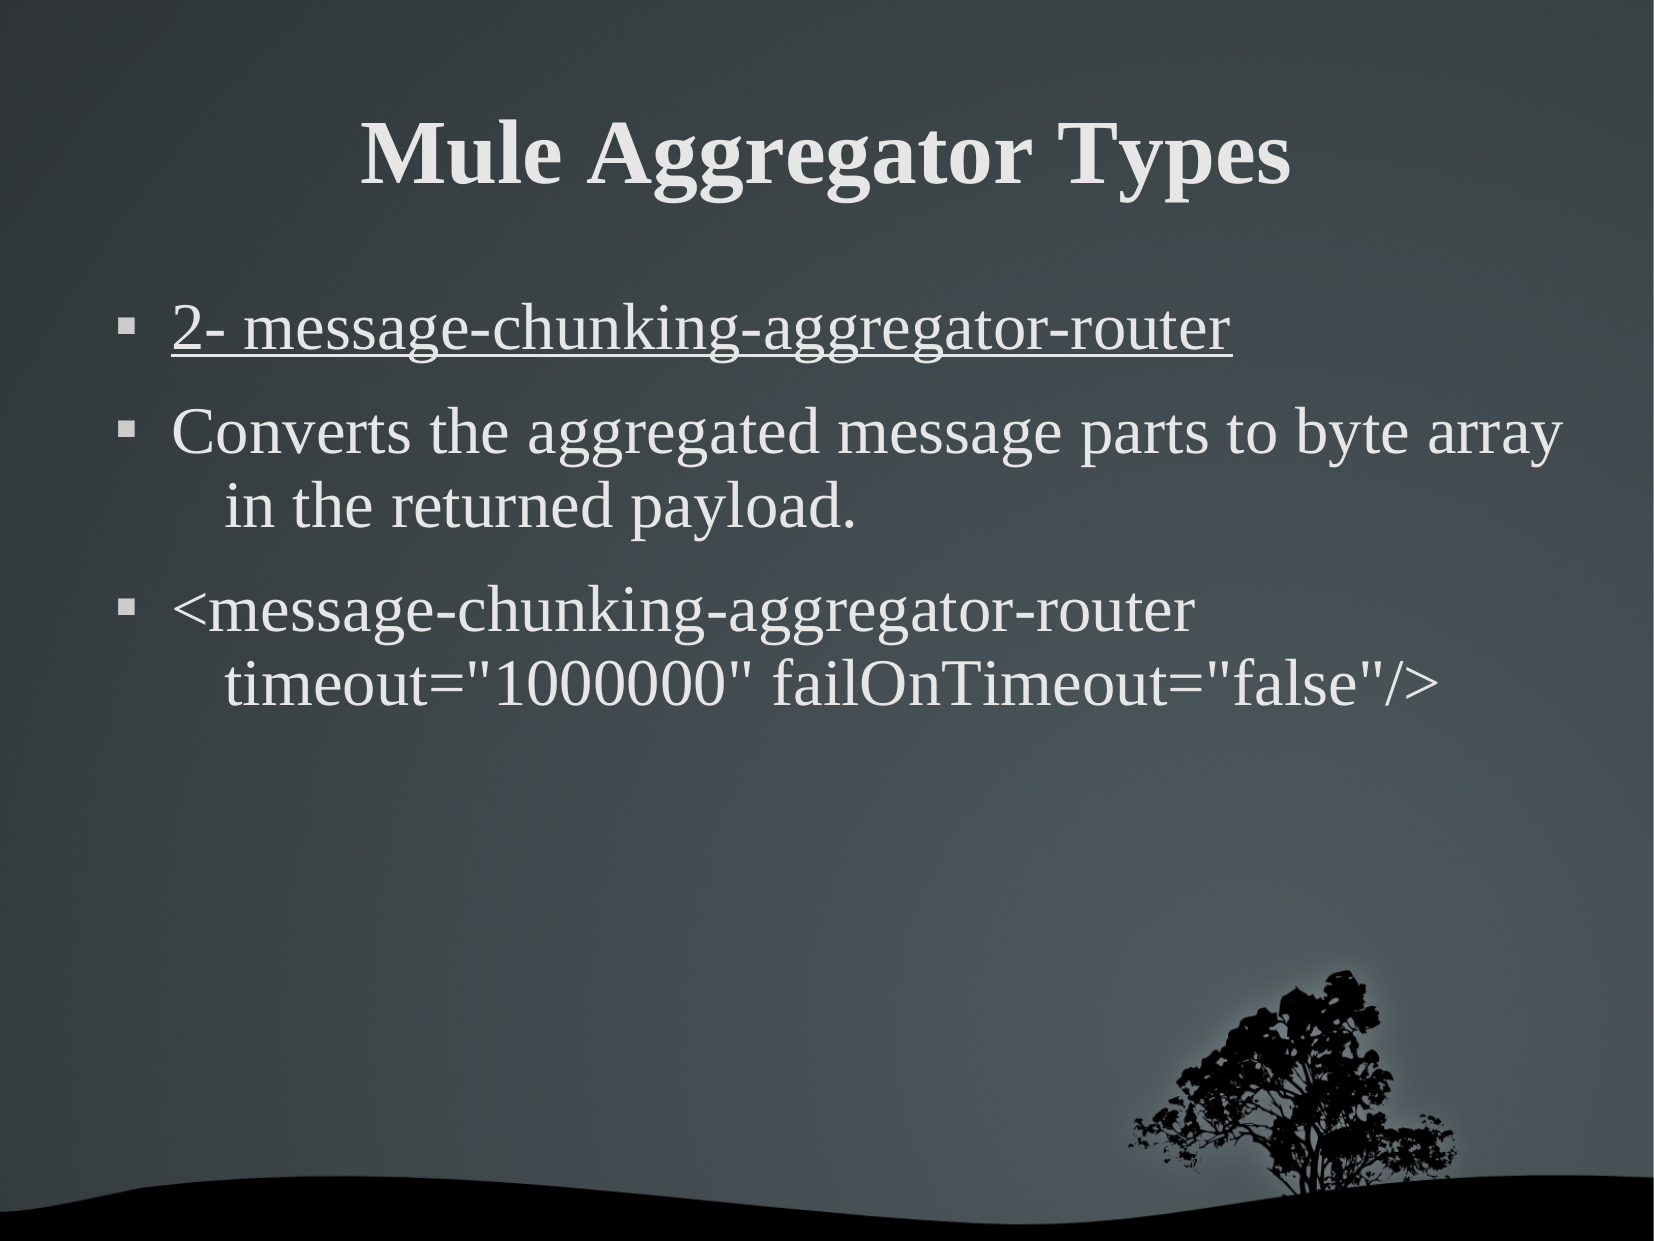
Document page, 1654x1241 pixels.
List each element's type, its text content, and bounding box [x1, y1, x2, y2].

title Mule Aggregator Types [82, 49, 1571, 257]
list 2- message-chunking-aggregator-router Converts the aggregated message parts to byte array in the returned payload. <message-chunking-aggregator-router timeout="1000000" failOnTimeout="false"/> [82, 290, 1571, 1109]
picture [0, 0, 1654, 1241]
